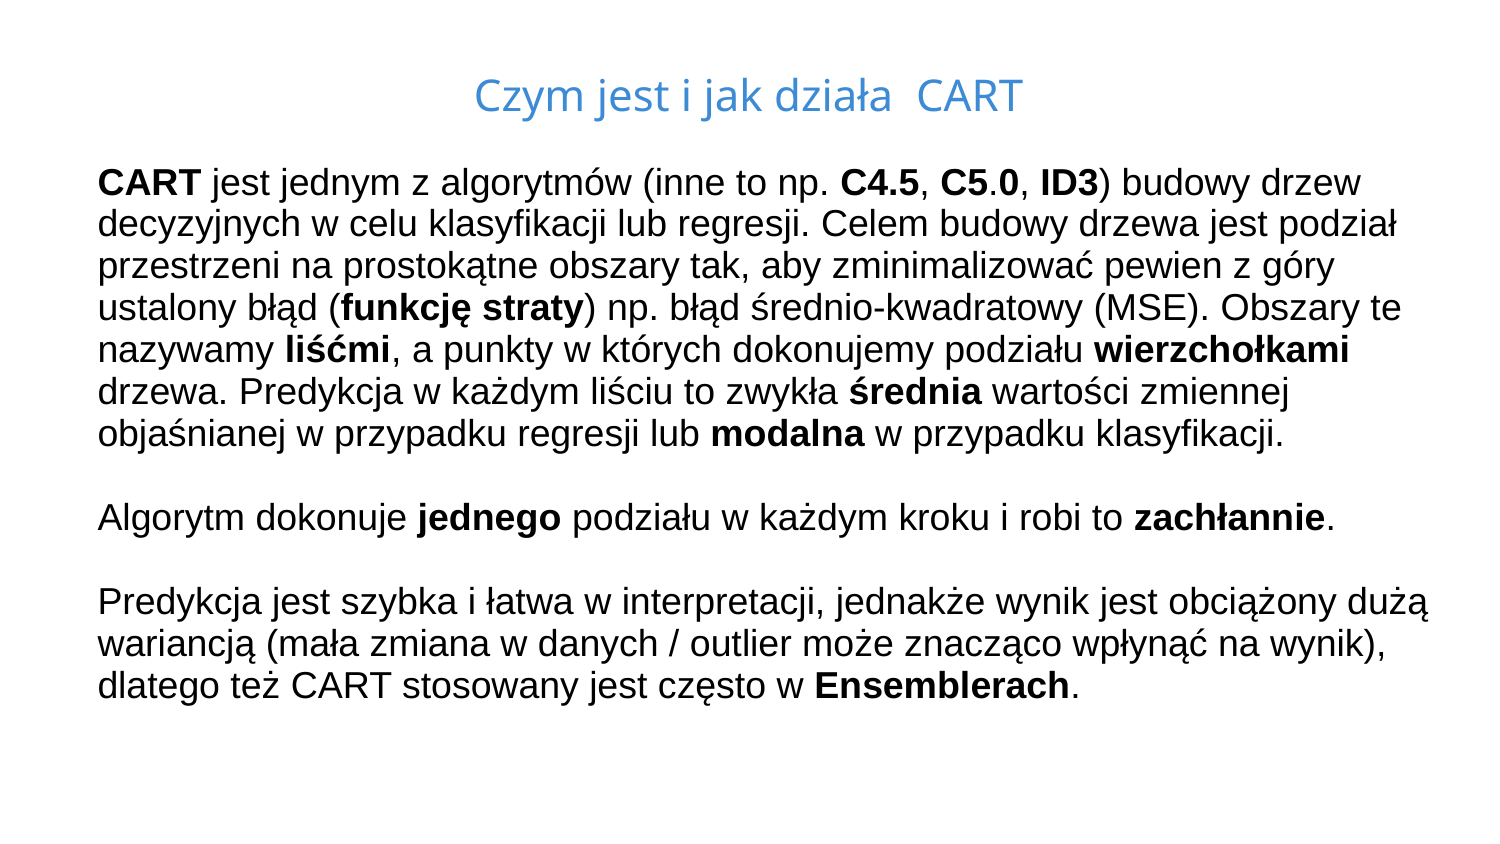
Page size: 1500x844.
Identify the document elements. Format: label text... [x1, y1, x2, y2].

text_box CART jest jednym z algorytmów (inne to np. C4.5, C5.0, ID3) budowy drzew decyzyjnych w celu klasyfikacji lub regresji. Celem budowy drzewa jest podział przestrzeni na prostokątne obszary tak, aby zminimalizować pewien z góry ustalony błąd (funkcję straty) np. błąd średnio-kwadratowy (MSE). Obszary te nazywamy liśćmi, a punkty w których dokonujemy podziału wierzchołkami drzewa. Predykcja w każdym liściu to zwykła średnia wartości zmiennej objaśnianej w przypadku regresji lub modalna w przypadku klasyfikacji. Algorytm dokonuje jednego podziału w każdym kroku i robi to zachłannie. Predykcja jest szybka i łatwa w interpretacji, jednakże wynik jest obciążony dużą wariancją (mała zmiana w danych / outlier może znacząco wpłynąć na wynik), dlatego też CART stosowany jest często w Ensemblerach. [82, 153, 1465, 715]
text_box Czym jest i jak działa CART [242, 38, 1256, 127]
